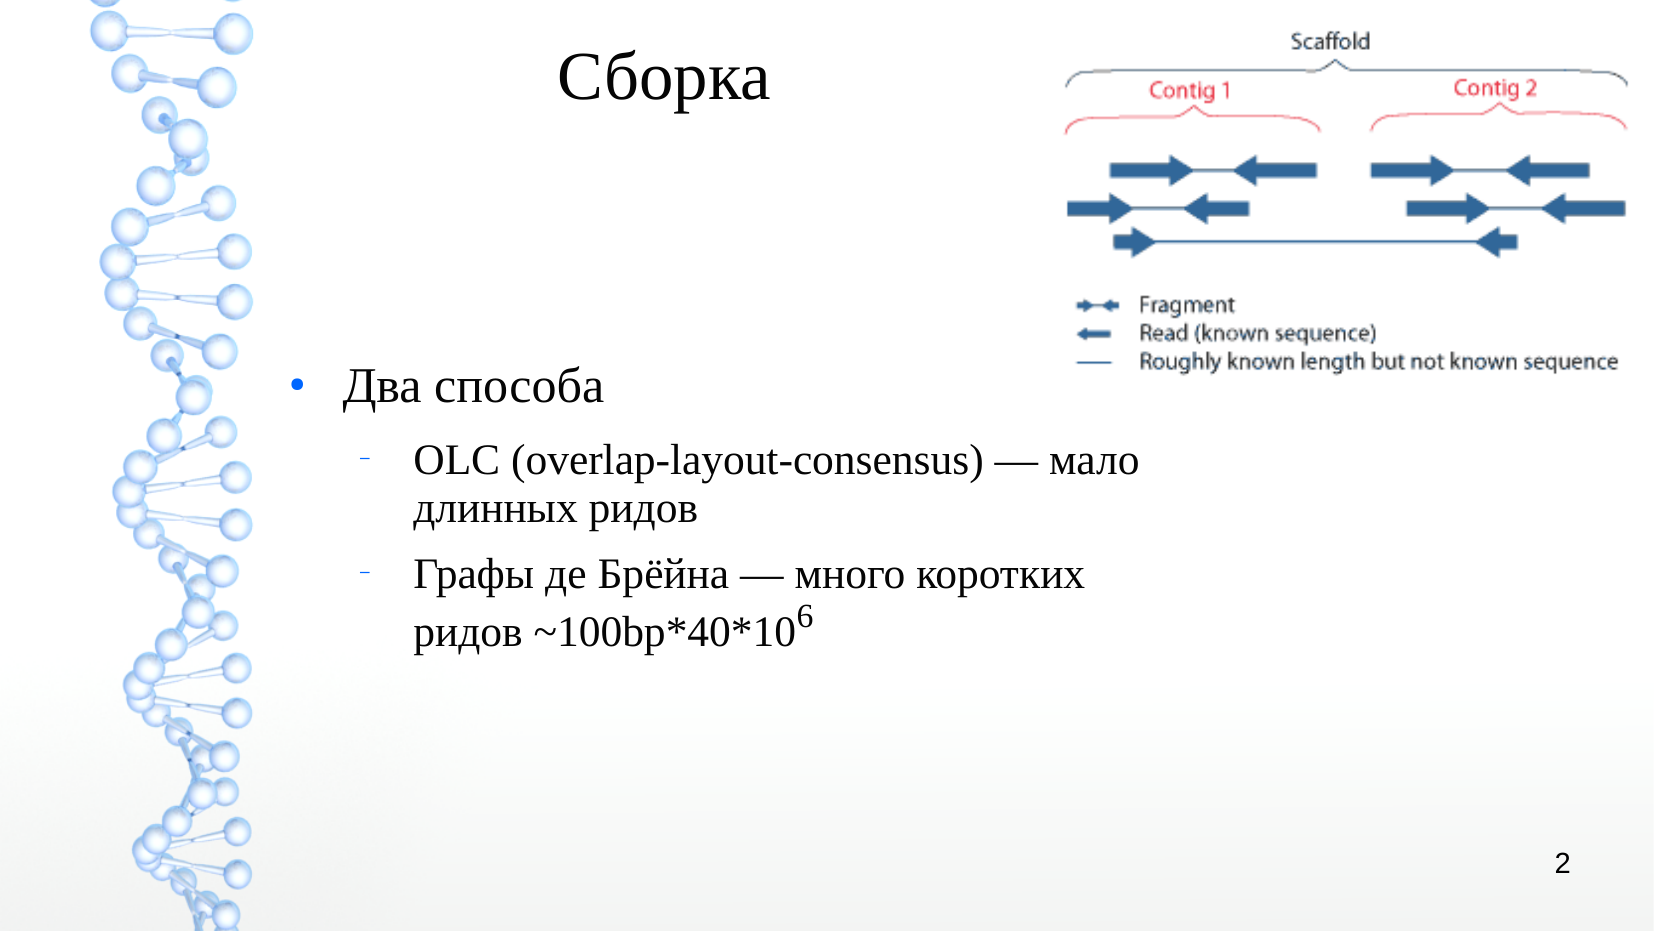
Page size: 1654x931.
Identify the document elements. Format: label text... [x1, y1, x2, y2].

list Два способа OLC (overlap-layout-consensus) — мало длинных ридов Графы де Брёйна — много коротких ридов ~100bp*40*106 [271, 358, 1152, 898]
picture [0, 0, 1654, 931]
title Сборка [0, 0, 1038, 154]
